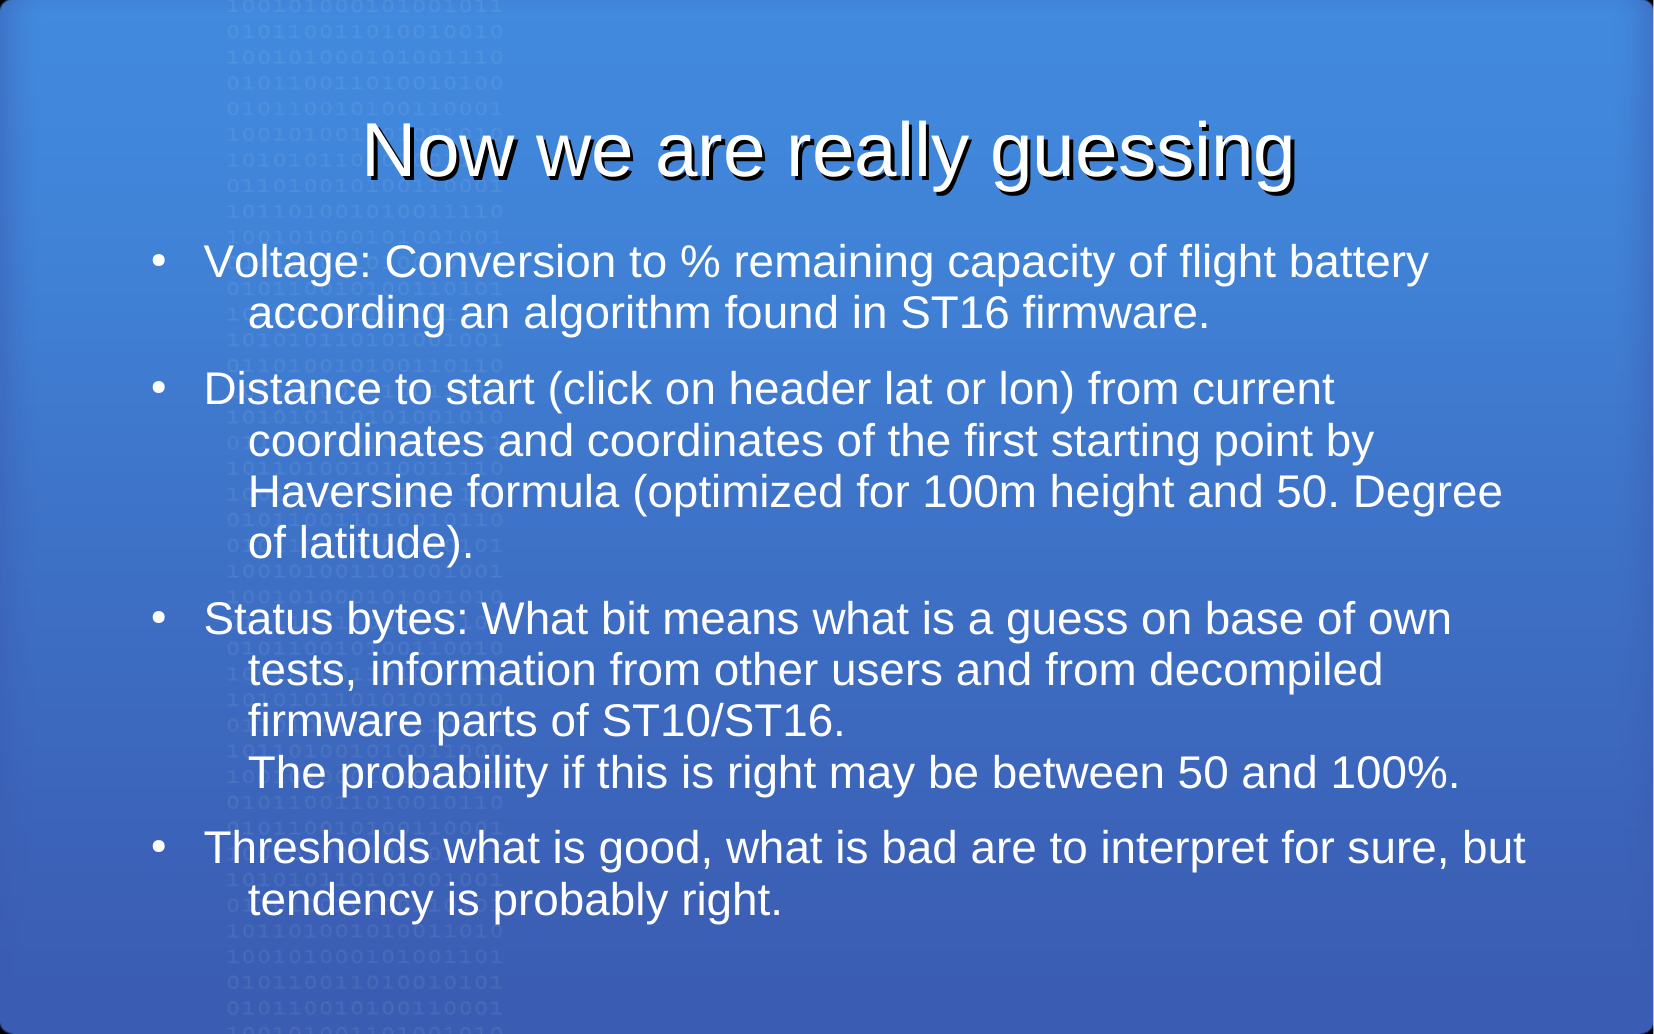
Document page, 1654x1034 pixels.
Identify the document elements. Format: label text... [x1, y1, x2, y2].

list Voltage: Conversion to % remaining capacity of flight battery according an algorithm found in ST16 firmware. Distance to start (click on header lat or lon) from current coordinates and coordinates of the first starting point by Haversine formula (optimized for 100m height and 50. Degree of latitude). Status bytes: What bit means what is a guess on base of own tests, information from other users and from decompiled firmware parts of ST10/ST16. The probability if this is right may be between 50 and 100%. Thresholds what is good, what is bad are to interpret for sure, but tendency is probably right. [118, 236, 1531, 975]
title Now we are really guessing [123, 63, 1536, 237]
picture [0, 0, 1654, 1034]
